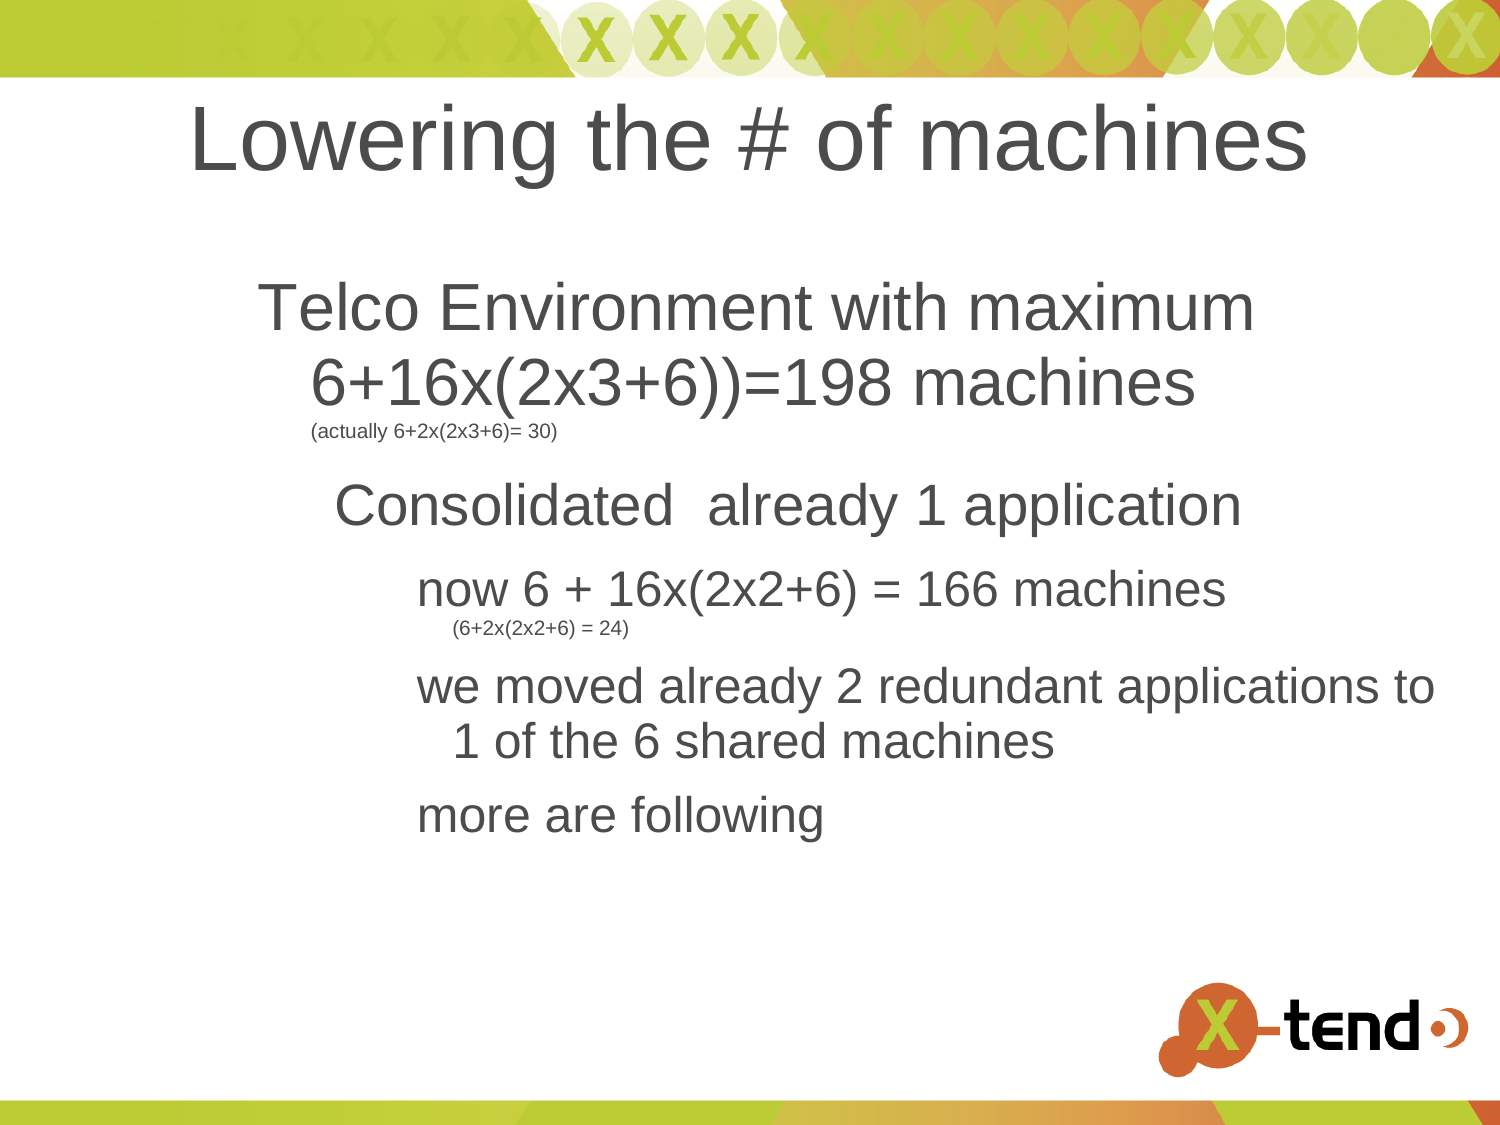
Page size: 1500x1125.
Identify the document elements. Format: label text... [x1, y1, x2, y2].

picture [0, 0, 1500, 1125]
list Telco Environment with maximum 6+16x(2x3+6))=198 machines (actually 6+2x(2x3+6)= 30) Consolidated already 1 application now 6 + 16x(2x2+6) = 166 machines (6+2x(2x2+6) = 24) we moved already 2 redundant applications to 1 of the 6 shared machines more are following [225, 262, 1476, 1113]
title Lowering the # of machines [75, 45, 1426, 233]
